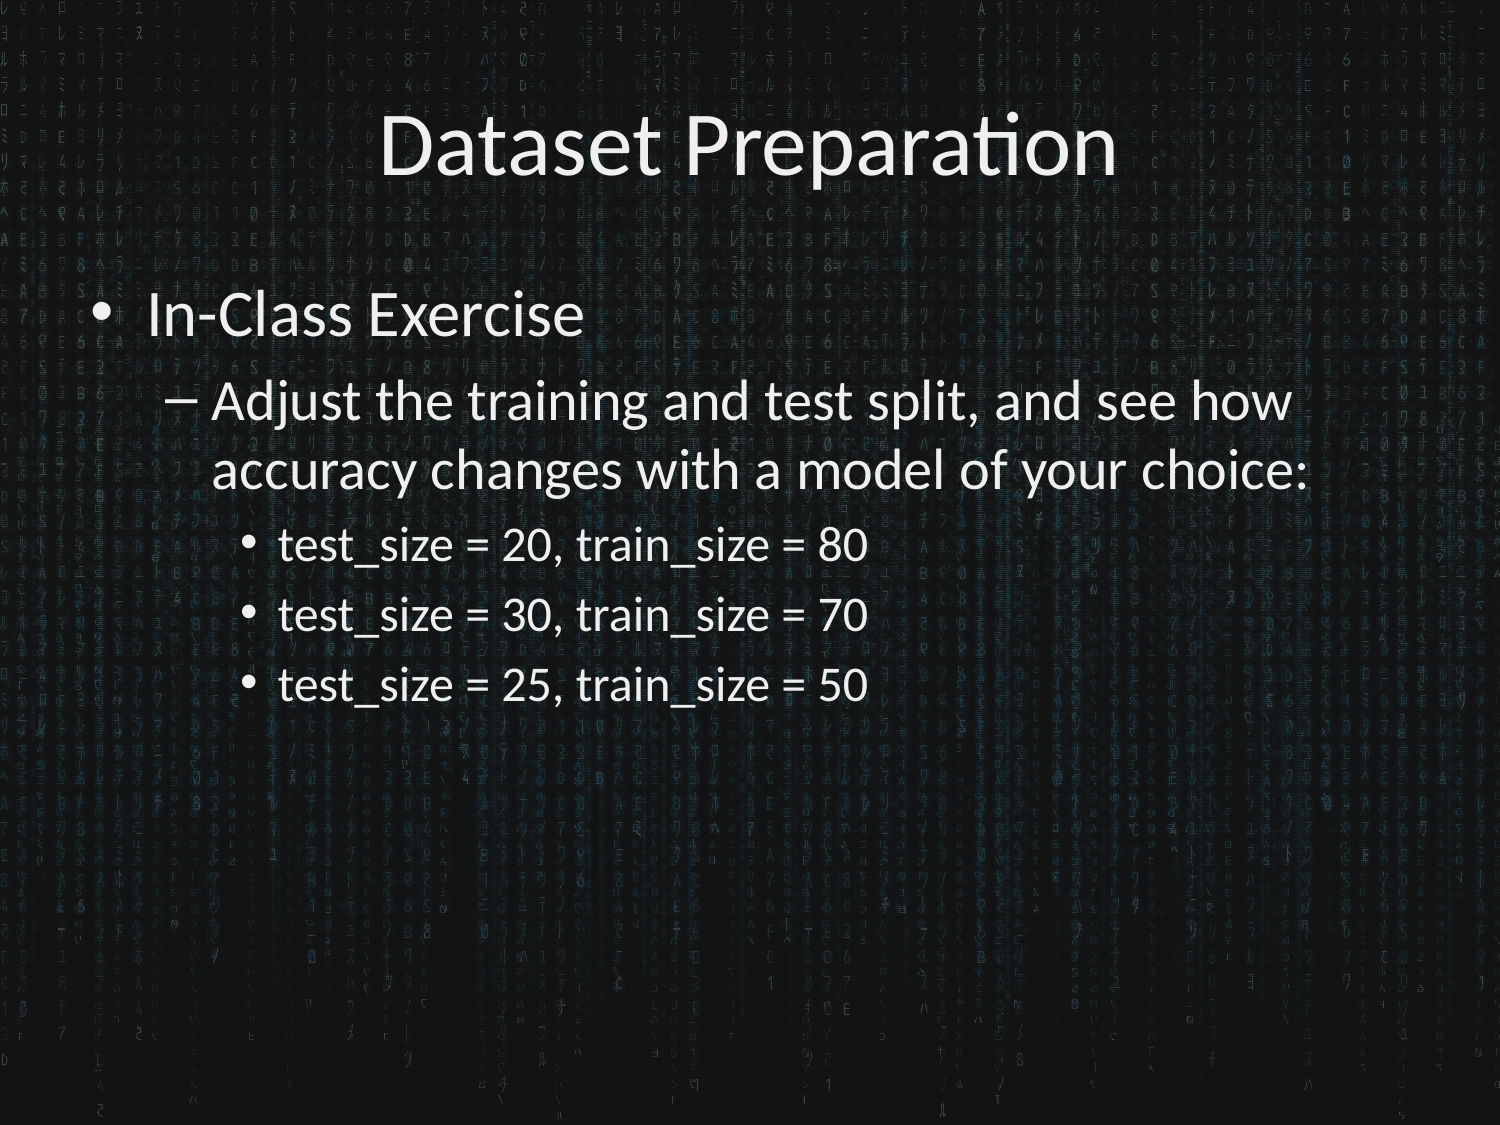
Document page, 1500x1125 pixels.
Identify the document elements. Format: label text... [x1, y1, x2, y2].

text_box [0, 0, 1500, 1125]
title Dataset Preparation [75, 45, 1425, 233]
list In-Class Exercise Adjust the training and test split, and see how accuracy changes with a model of your choice: test_size = 20, train_size = 80 test_size = 30, train_size = 70 test_size = 25, train_size = 50 [75, 262, 1425, 1005]
